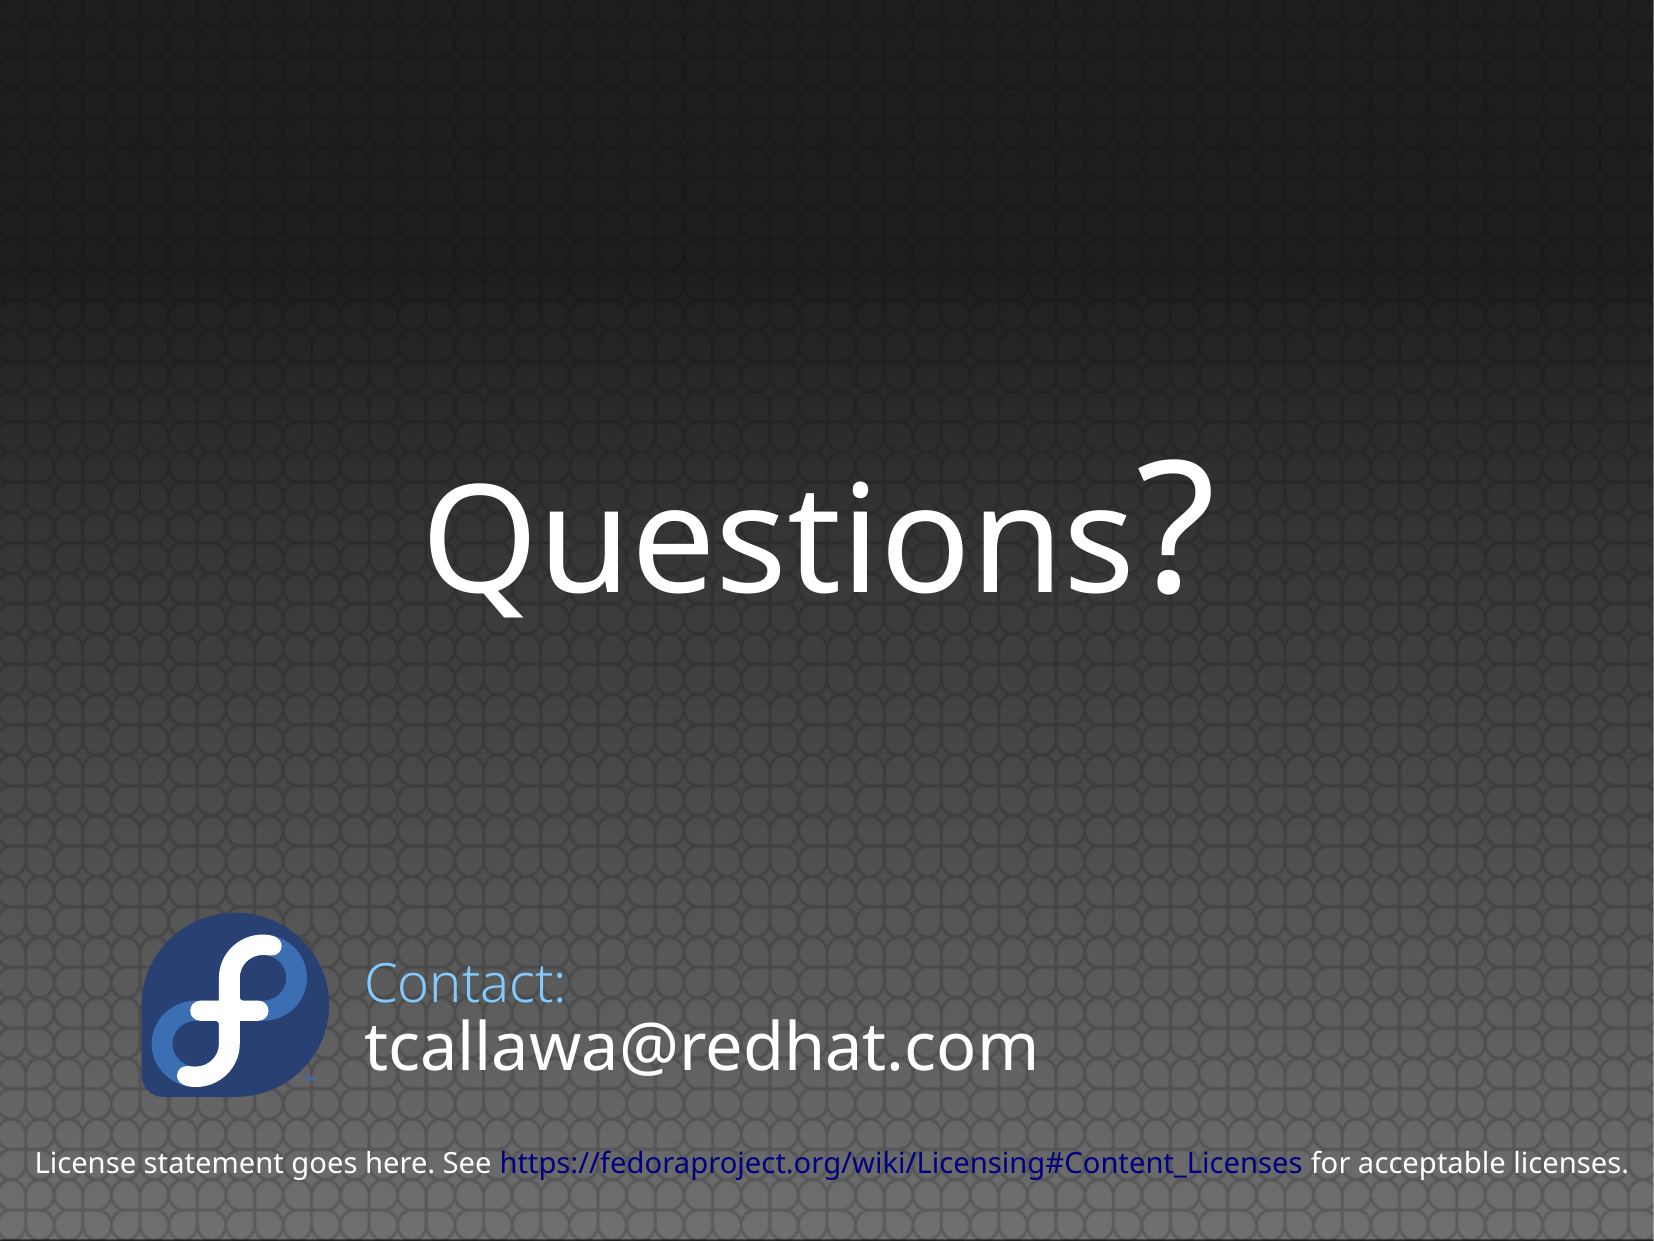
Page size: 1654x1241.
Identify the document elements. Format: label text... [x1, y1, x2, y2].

title Questions? [30, 418, 1606, 624]
picture [0, 0, 1654, 1241]
text_box tcallawa@redhat.com [349, 992, 1455, 1082]
text_box Contact: [349, 937, 703, 1013]
text_box License statement goes here. See https://fedoraproject.org/wiki/Licensing#Content_Licenses for acceptable licenses. [52, 1135, 1612, 1219]
